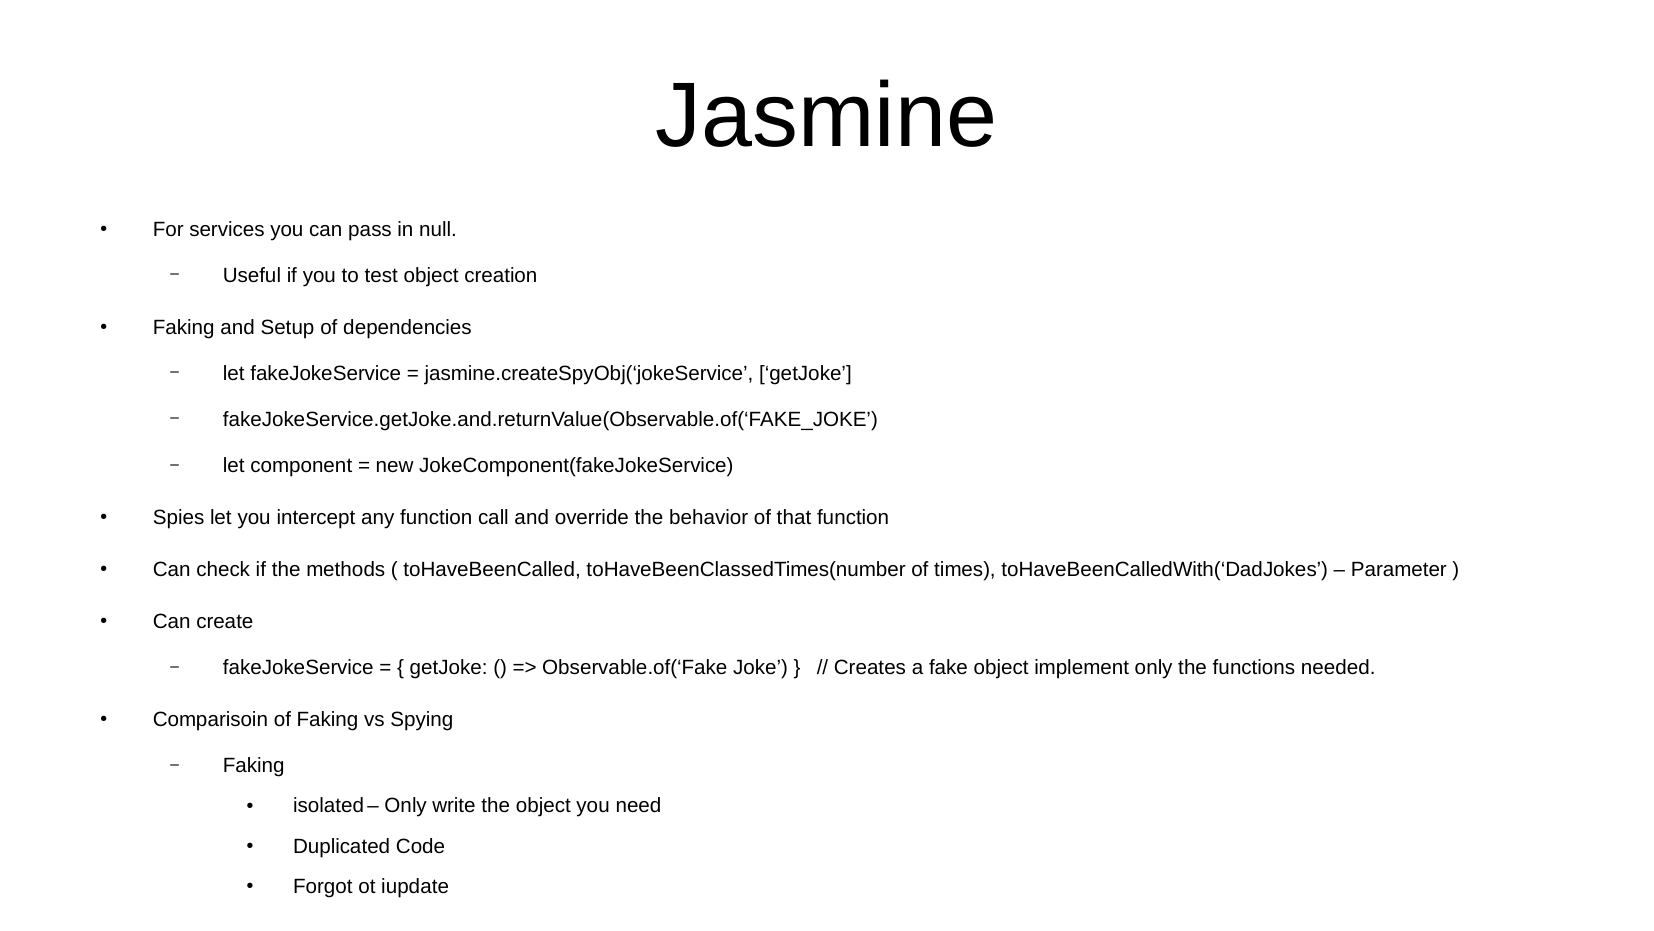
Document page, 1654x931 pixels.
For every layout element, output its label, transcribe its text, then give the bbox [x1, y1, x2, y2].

list For services you can pass in null. Useful if you to test object creation Faking and Setup of dependencies let fakeJokeService = jasmine.createSpyObj(‘jokeService’, [‘getJoke’] fakeJokeService.getJoke.and.returnValue(Observable.of(‘FAKE_JOKE’) let component = new JokeComponent(fakeJokeService) Spies let you intercept any function call and override the behavior of that function Can check if the methods ( toHaveBeenCalled, toHaveBeenClassedTimes(number of times), toHaveBeenCalledWith(‘DadJokes’) – Parameter ) Can create fakeJokeService = { getJoke: () => Observable.of(‘Fake Joke’) } // Creates a fake object implement only the functions needed. Comparisoin of Faking vs Spying Faking isolated – Only write the object you need Duplicated Code Forgot ot iupdate [82, 217, 1571, 901]
title Jasmine [82, 37, 1571, 193]
